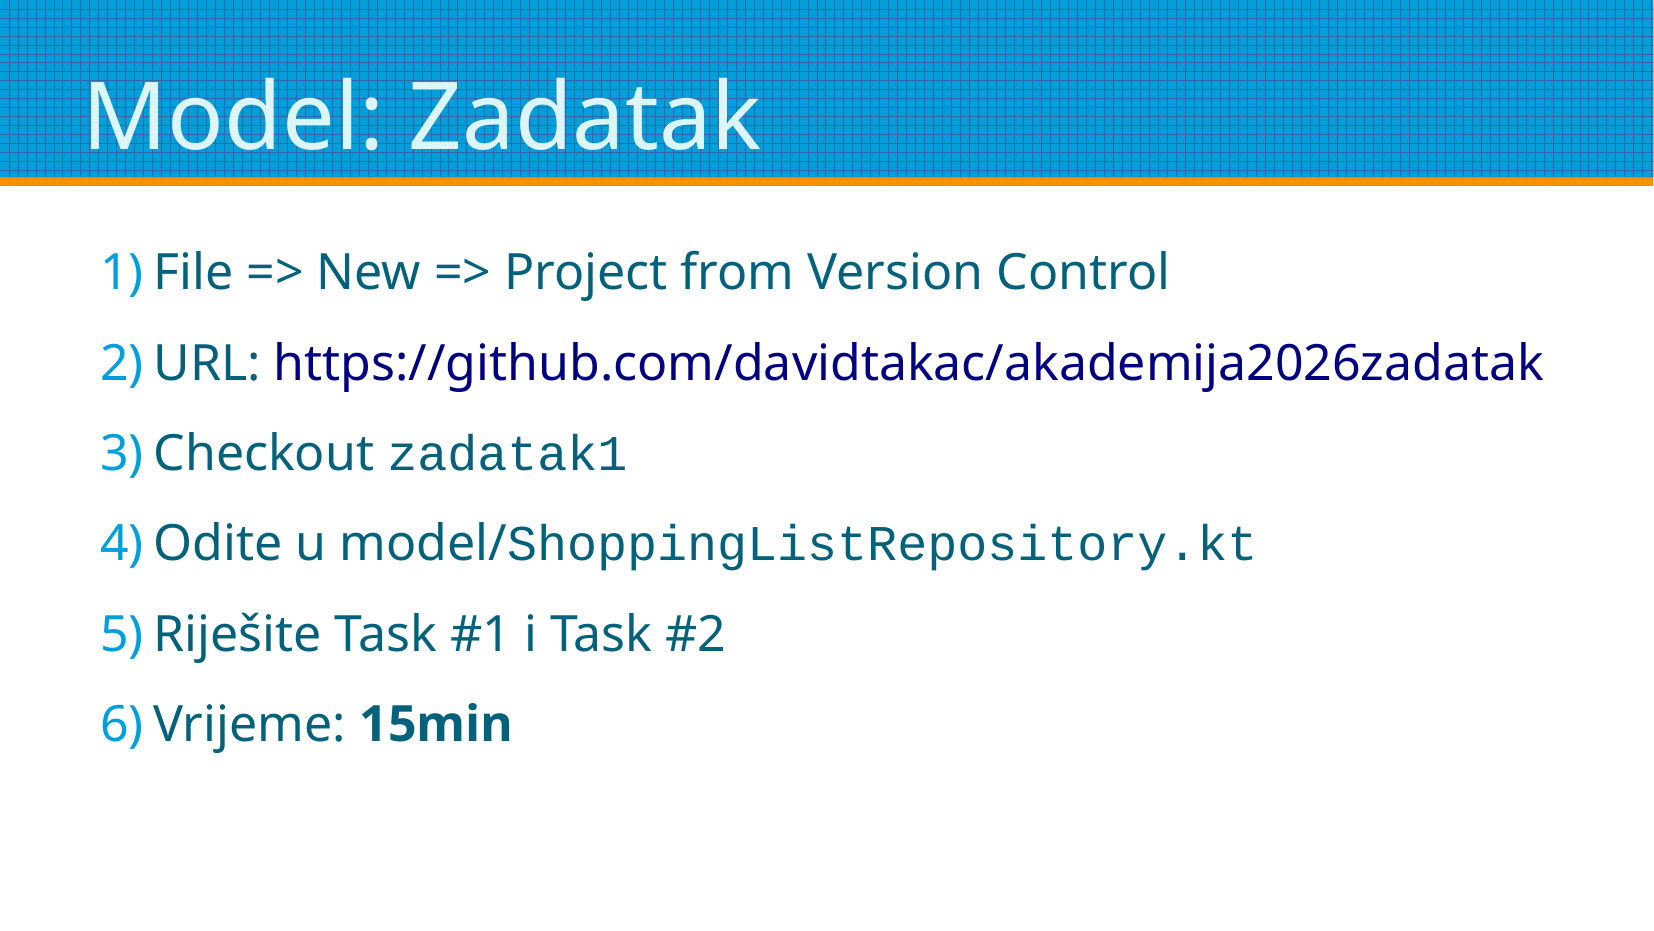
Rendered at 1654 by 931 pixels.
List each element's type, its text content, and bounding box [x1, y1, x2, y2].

list File => New => Project from Version Control URL: https://github.com/davidtakac/akademija2026zadatak Checkout zadatak1 Odite u model/ShoppingListRepository.kt Riješite Task #1 i Task #2 Vrijeme: 15min [82, 236, 1571, 813]
title Model: Zadatak [82, 14, 1571, 178]
